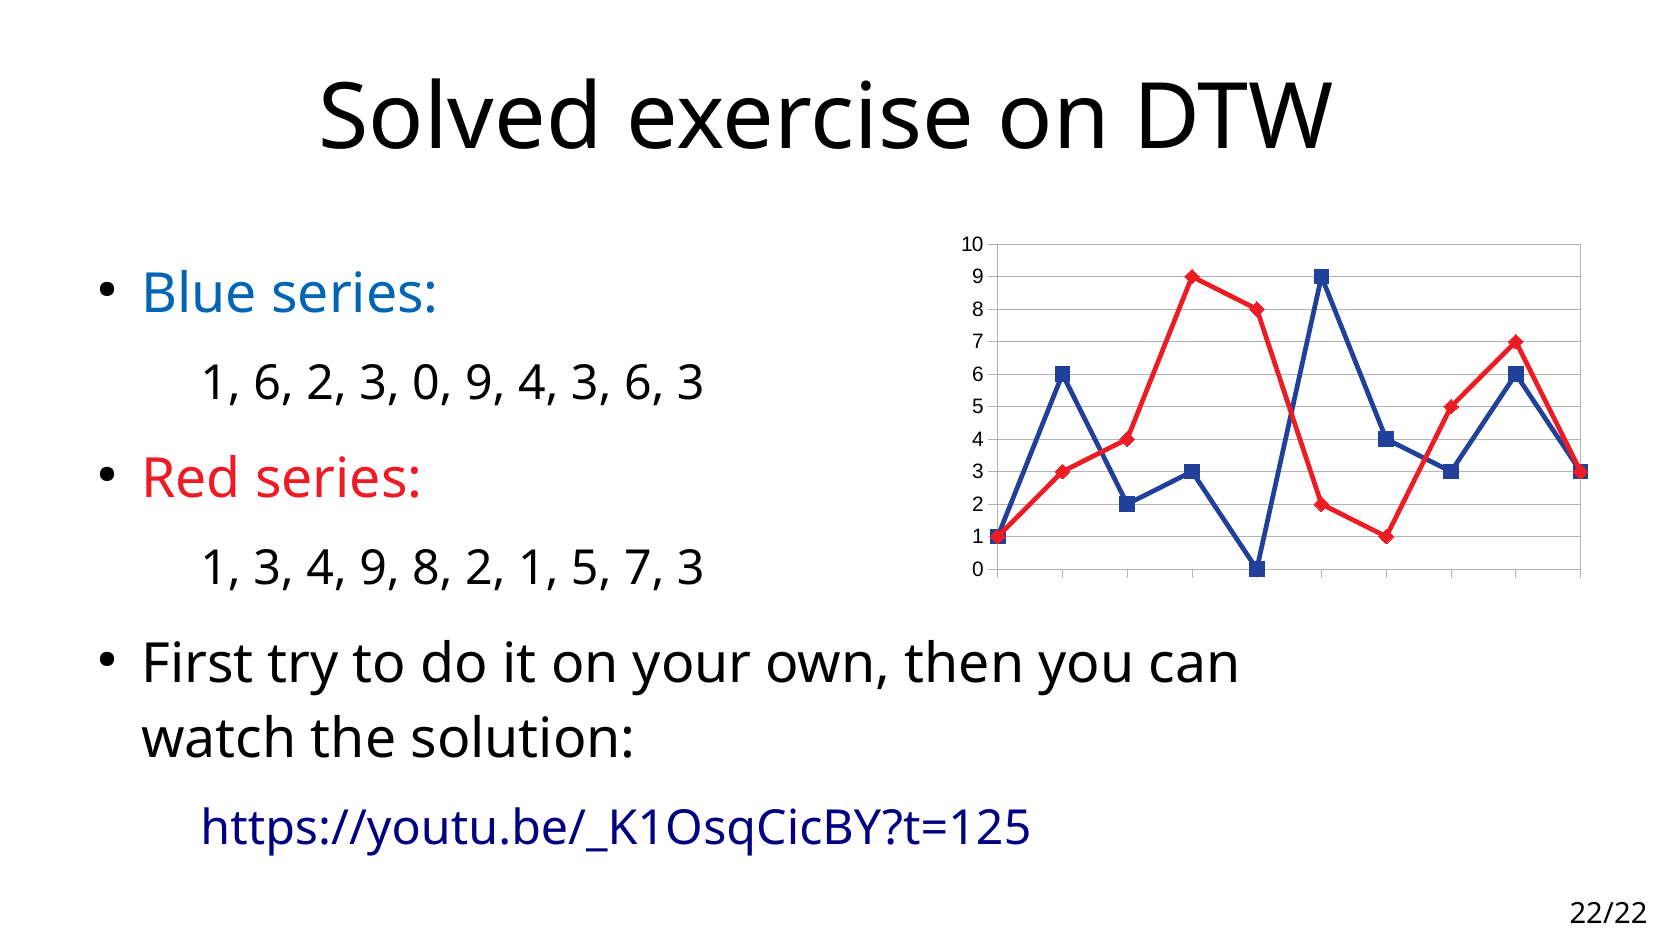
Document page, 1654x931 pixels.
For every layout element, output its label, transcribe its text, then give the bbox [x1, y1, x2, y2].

title Solved exercise on DTW [82, 1, 1571, 226]
list Blue series: 1, 6, 2, 3, 0, 9, 4, 3, 6, 3 Red series: 1, 3, 4, 9, 8, 2, 1, 5, 7, 3 First try to do it on your own, then you can watch the solution: https://youtu.be/_K1OsqCicBY?t=125 [82, 253, 1380, 865]
chart [948, 225, 1594, 589]
